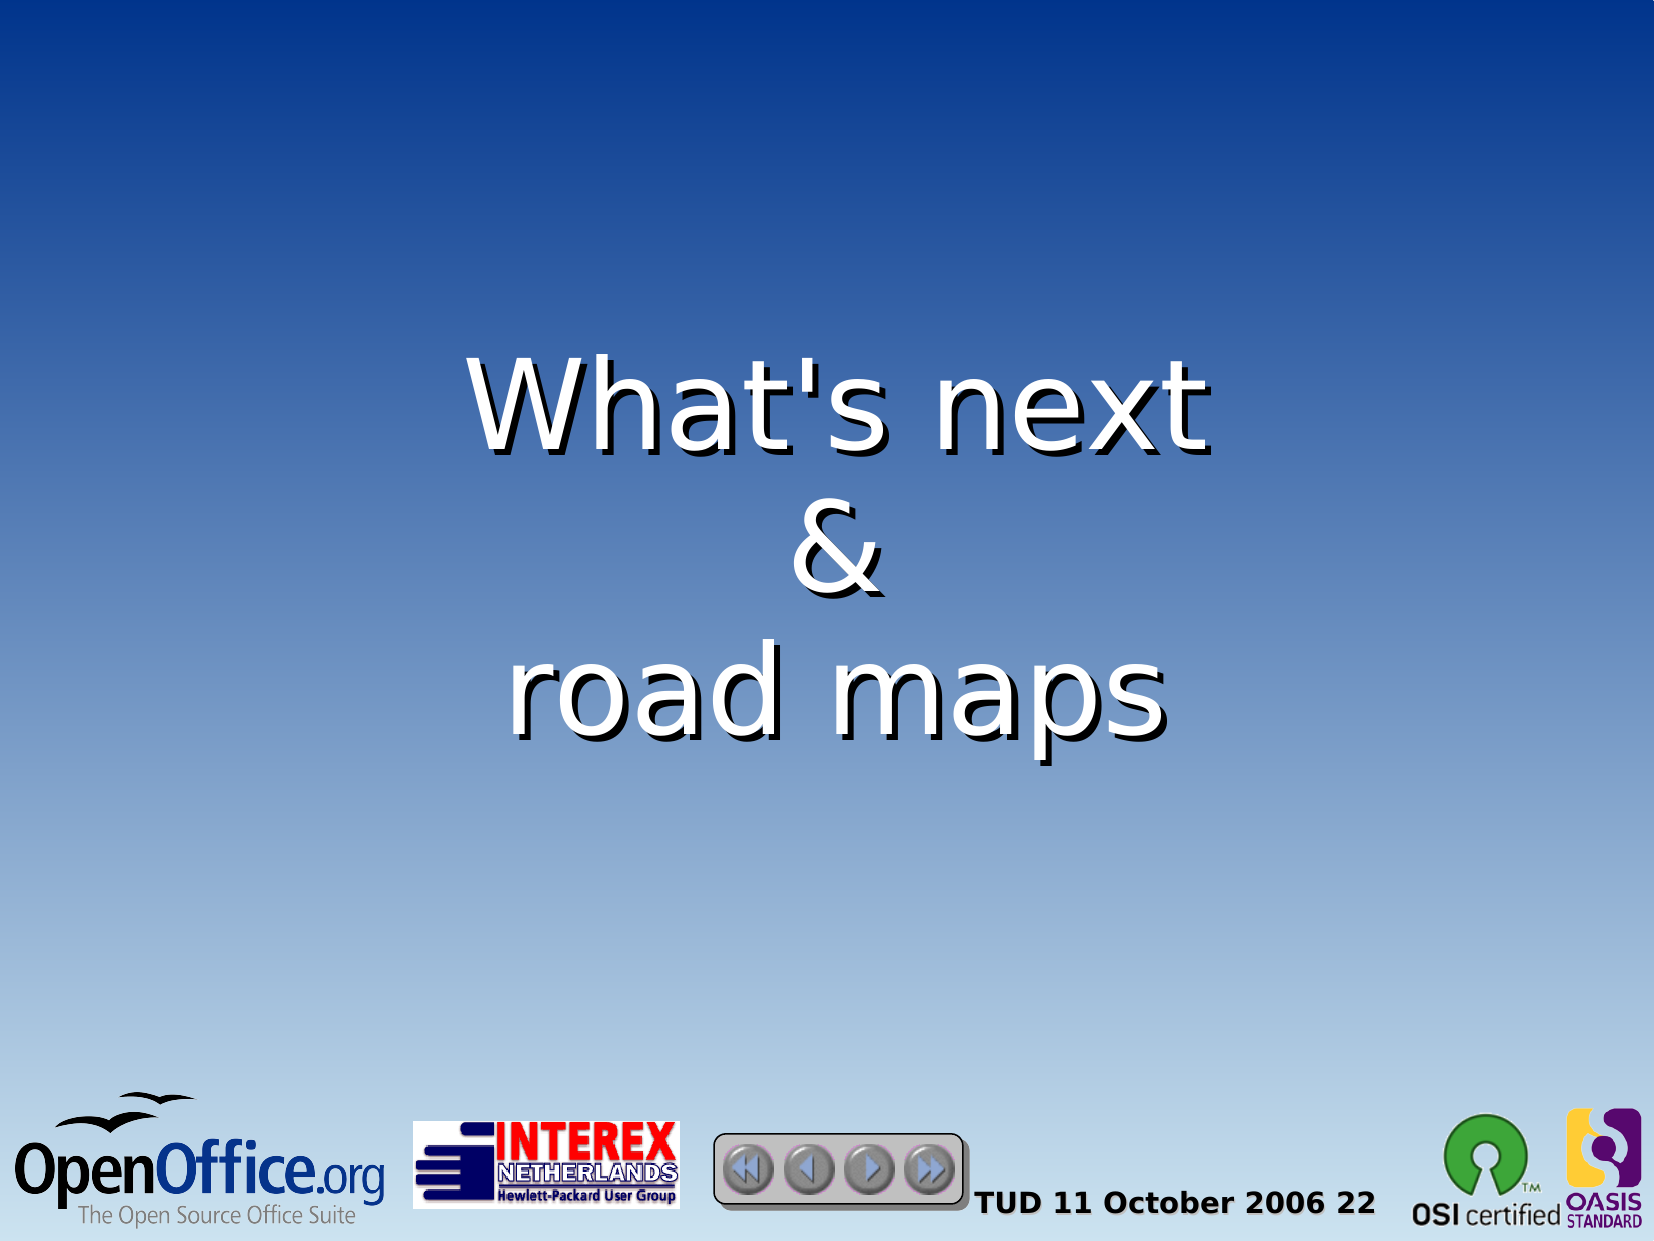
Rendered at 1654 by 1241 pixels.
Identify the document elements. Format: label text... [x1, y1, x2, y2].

subtitle What's next & road maps [82, 29, 1571, 1069]
text_box [714, 1133, 963, 1204]
picture [15, 1092, 384, 1229]
picture [784, 1144, 835, 1195]
picture [1405, 1102, 1654, 1238]
text_box TUD 11 October 2006 32 [980, 1181, 1506, 1241]
picture [904, 1144, 955, 1195]
picture [723, 1144, 774, 1195]
picture [413, 1121, 680, 1209]
picture [844, 1144, 895, 1195]
